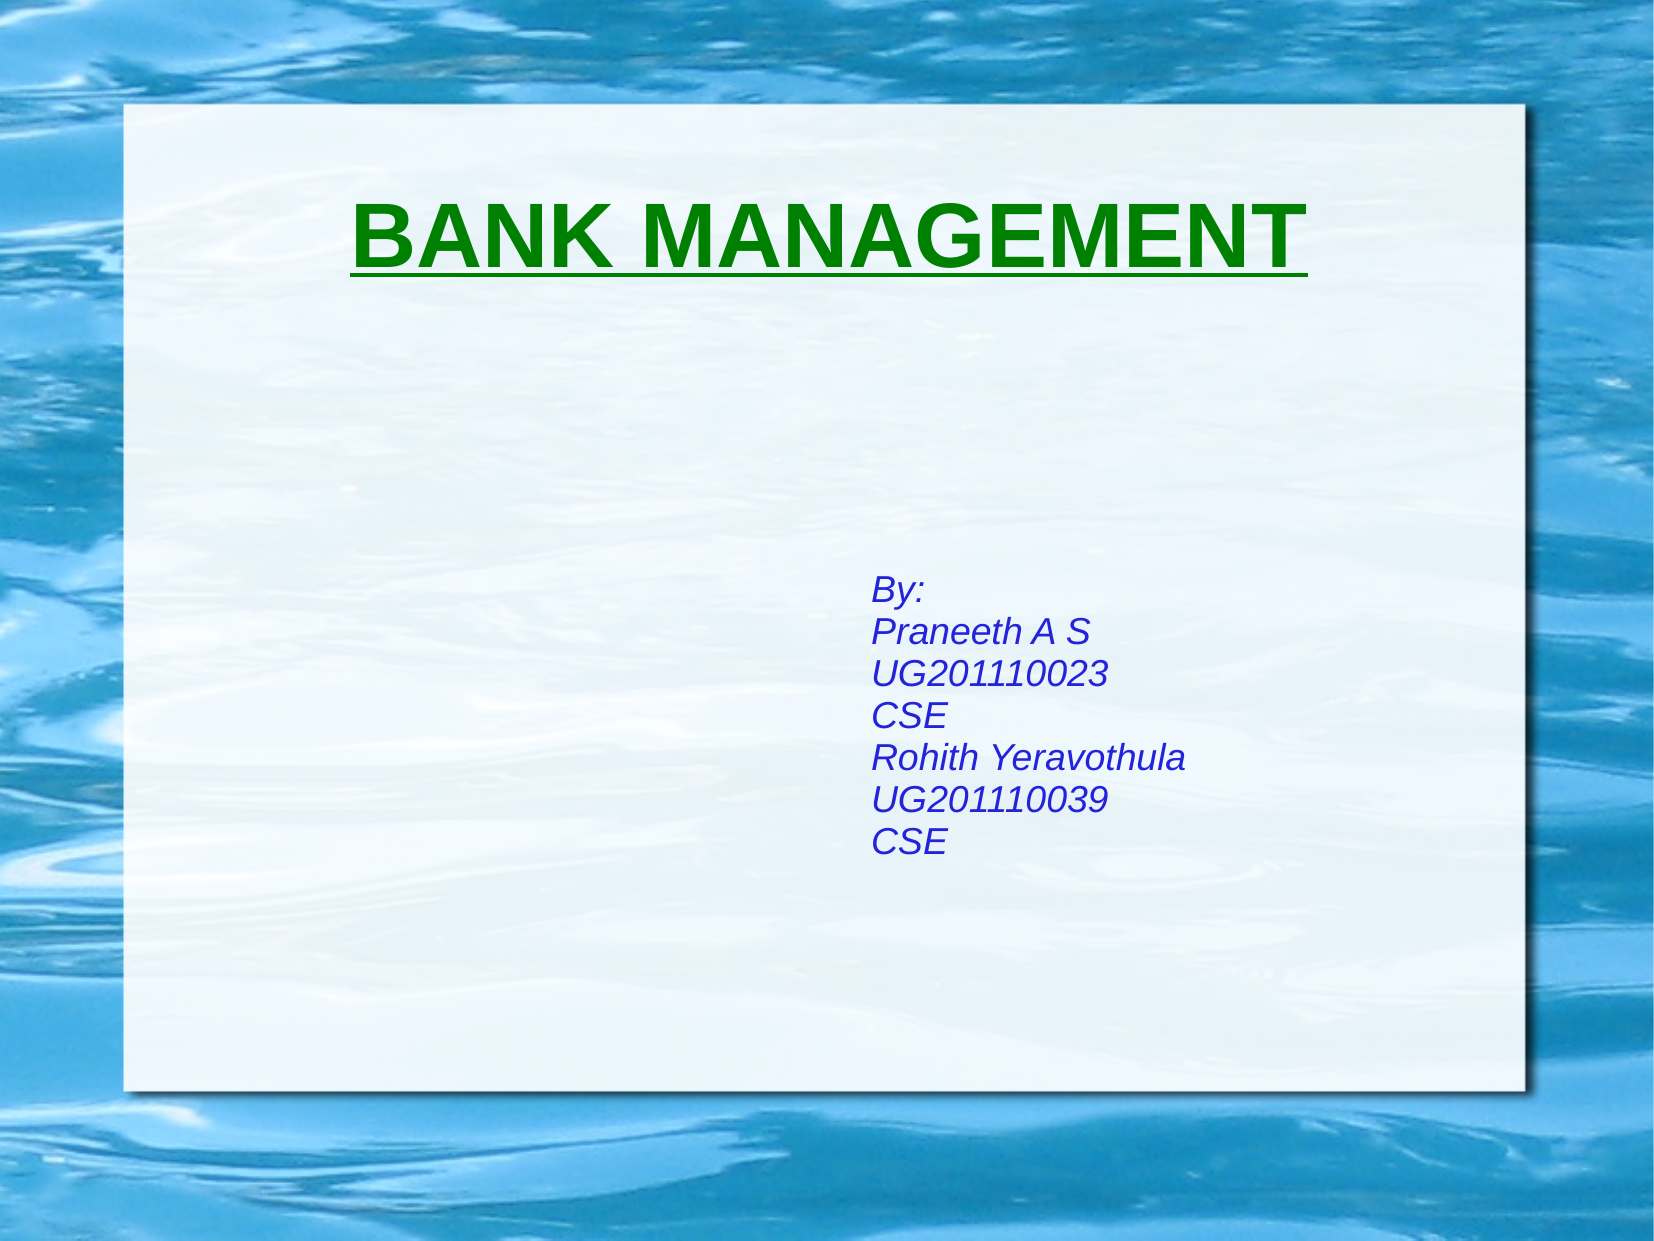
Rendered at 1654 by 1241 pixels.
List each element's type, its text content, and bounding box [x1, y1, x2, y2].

text_box BANK MANAGEMENT [265, 177, 1477, 295]
picture [0, 0, 1654, 1241]
text_box By: Praneeth A S UG201110023 CSE Rohith Yeravothula UG201110039 CSE [856, 561, 1477, 870]
